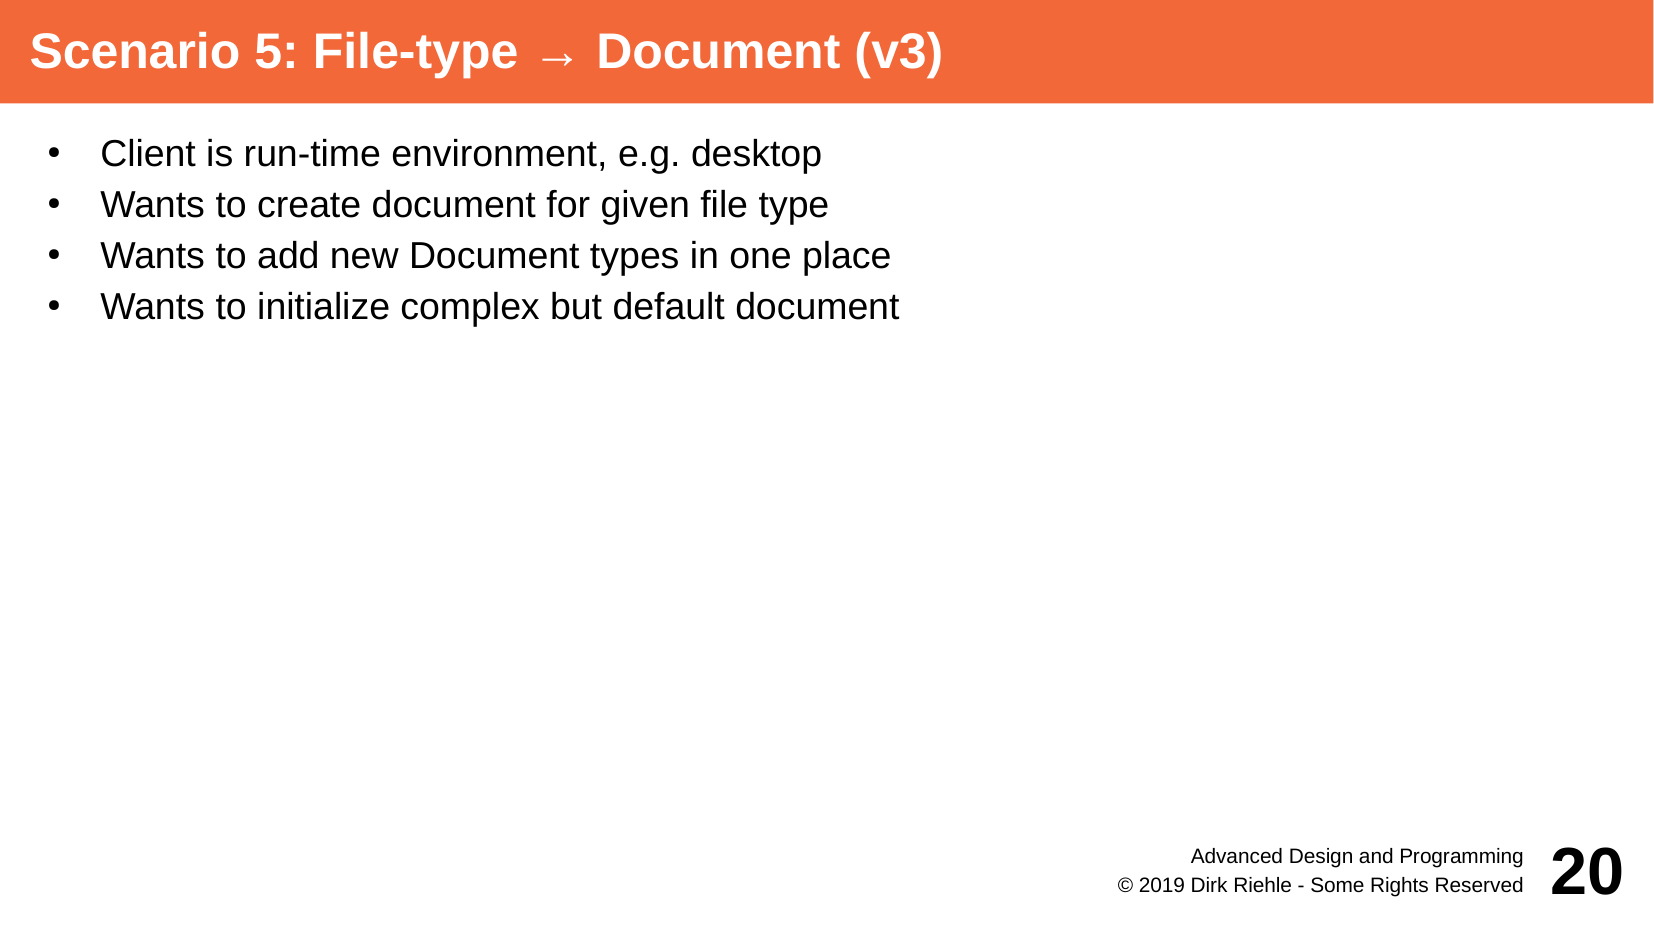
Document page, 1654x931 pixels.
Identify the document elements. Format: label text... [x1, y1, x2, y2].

title Scenario 5: File-type → Document (v3) [0, 0, 1654, 104]
list Client is run-time environment, e.g. desktop Wants to create document for given file type Wants to add new Document types in one place Wants to initialize complex but default document [29, 132, 1625, 813]
